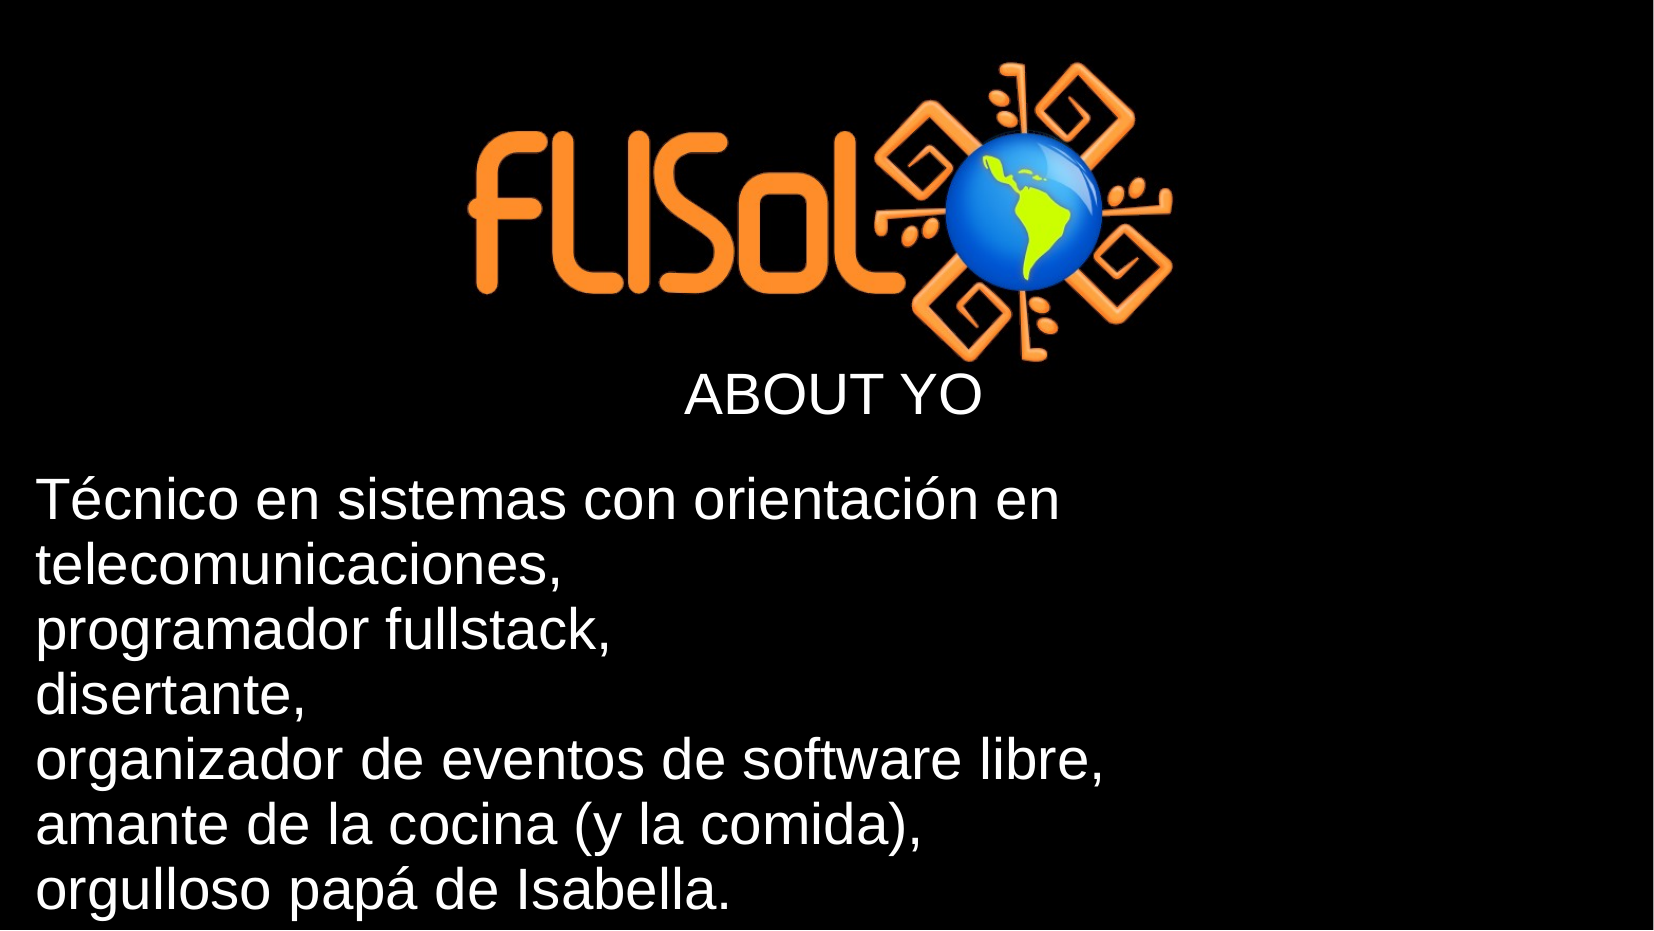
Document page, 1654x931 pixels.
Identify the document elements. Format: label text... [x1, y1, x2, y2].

picture [401, 21, 1251, 402]
title Técnico en sistemas con orientación en telecomunicaciones, programador fullstack, disertante, organizador de eventos de software libre, amante de la cocina (y la comida), orgulloso papá de Isabella. [35, 466, 1607, 922]
title ABOUT YO [685, 340, 1123, 449]
